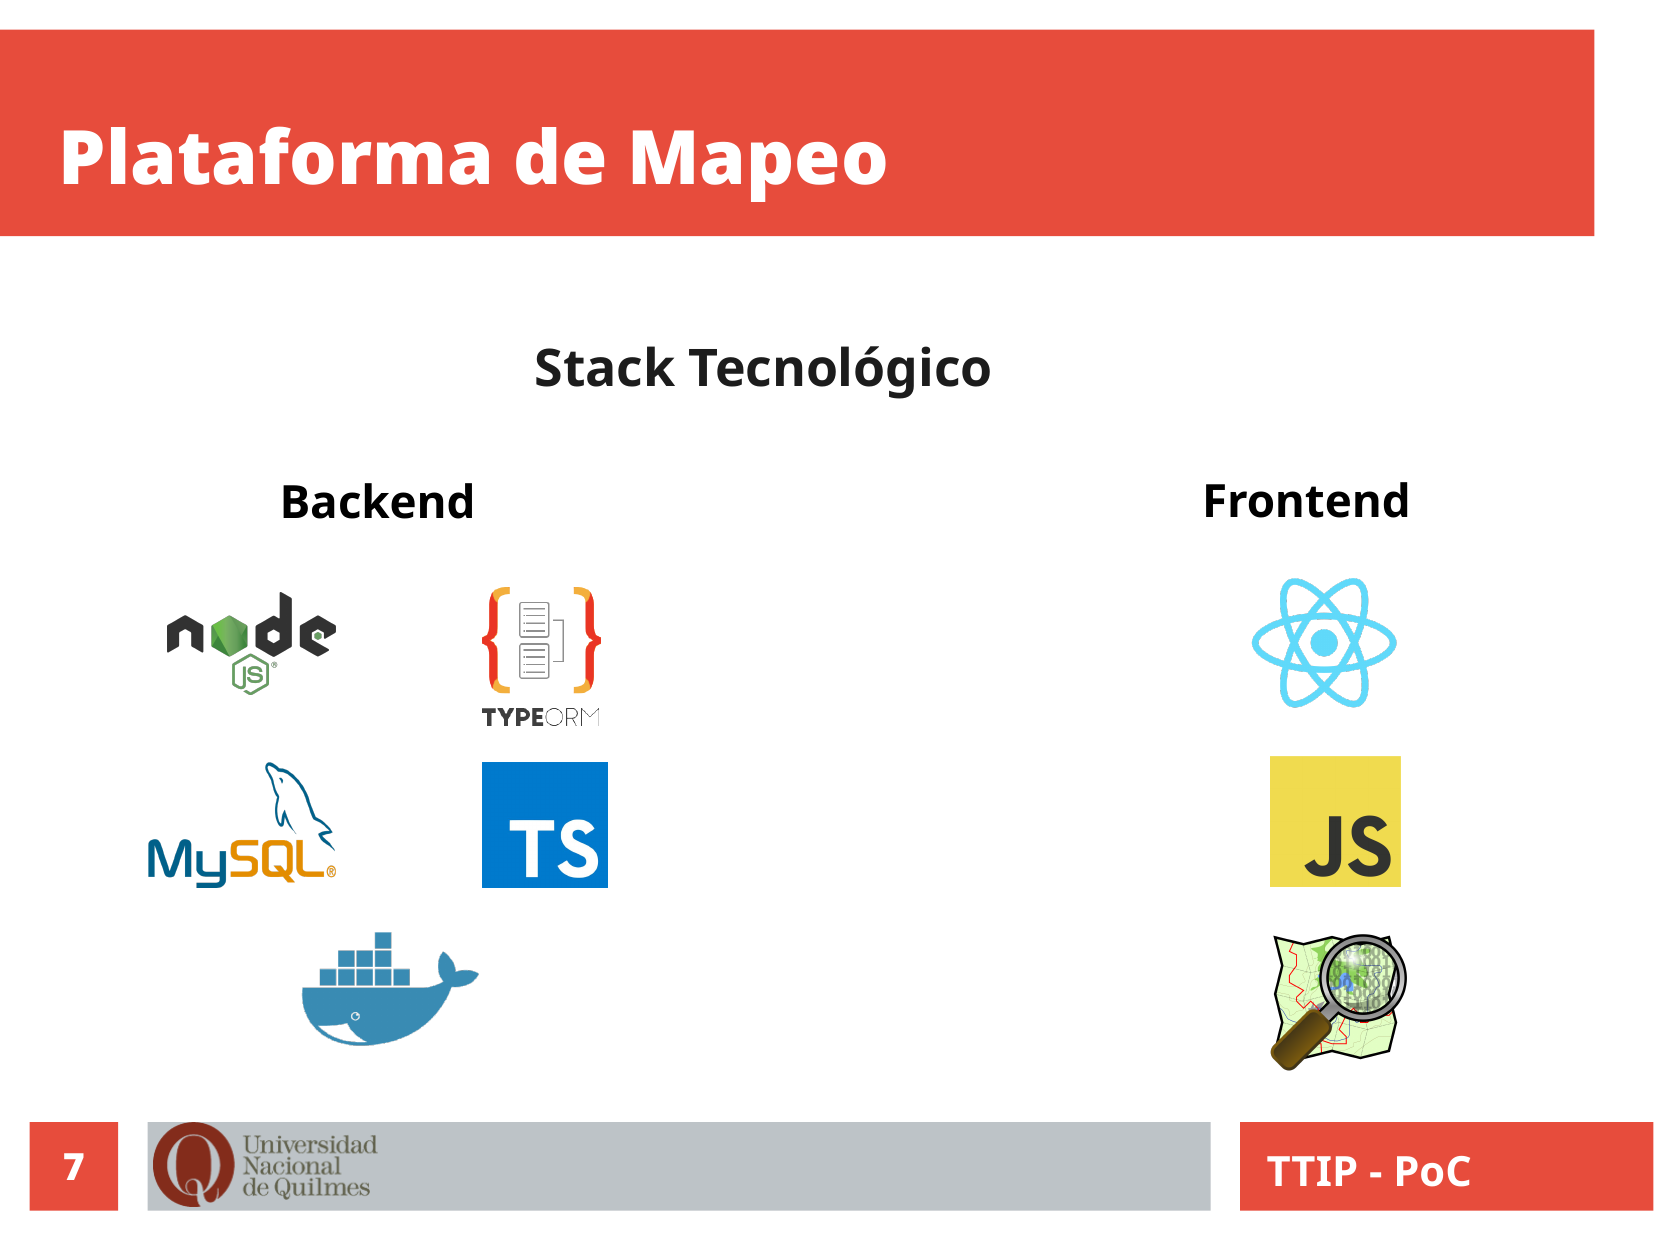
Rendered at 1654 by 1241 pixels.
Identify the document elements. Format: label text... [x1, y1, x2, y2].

picture [148, 762, 336, 888]
text_box Backend [264, 462, 507, 534]
text_box Frontend [1187, 461, 1439, 532]
picture [465, 580, 618, 733]
picture [1268, 930, 1410, 1072]
picture [1200, 555, 1448, 731]
text_box TTIP - PoC [1251, 1133, 1548, 1200]
picture [1270, 756, 1401, 887]
picture [153, 1122, 378, 1207]
picture [300, 899, 481, 1080]
title Plataforma de Mapeo [59, 59, 1595, 207]
list Stack Tecnológico [534, 330, 1119, 402]
picture [482, 762, 608, 888]
picture [167, 592, 336, 695]
